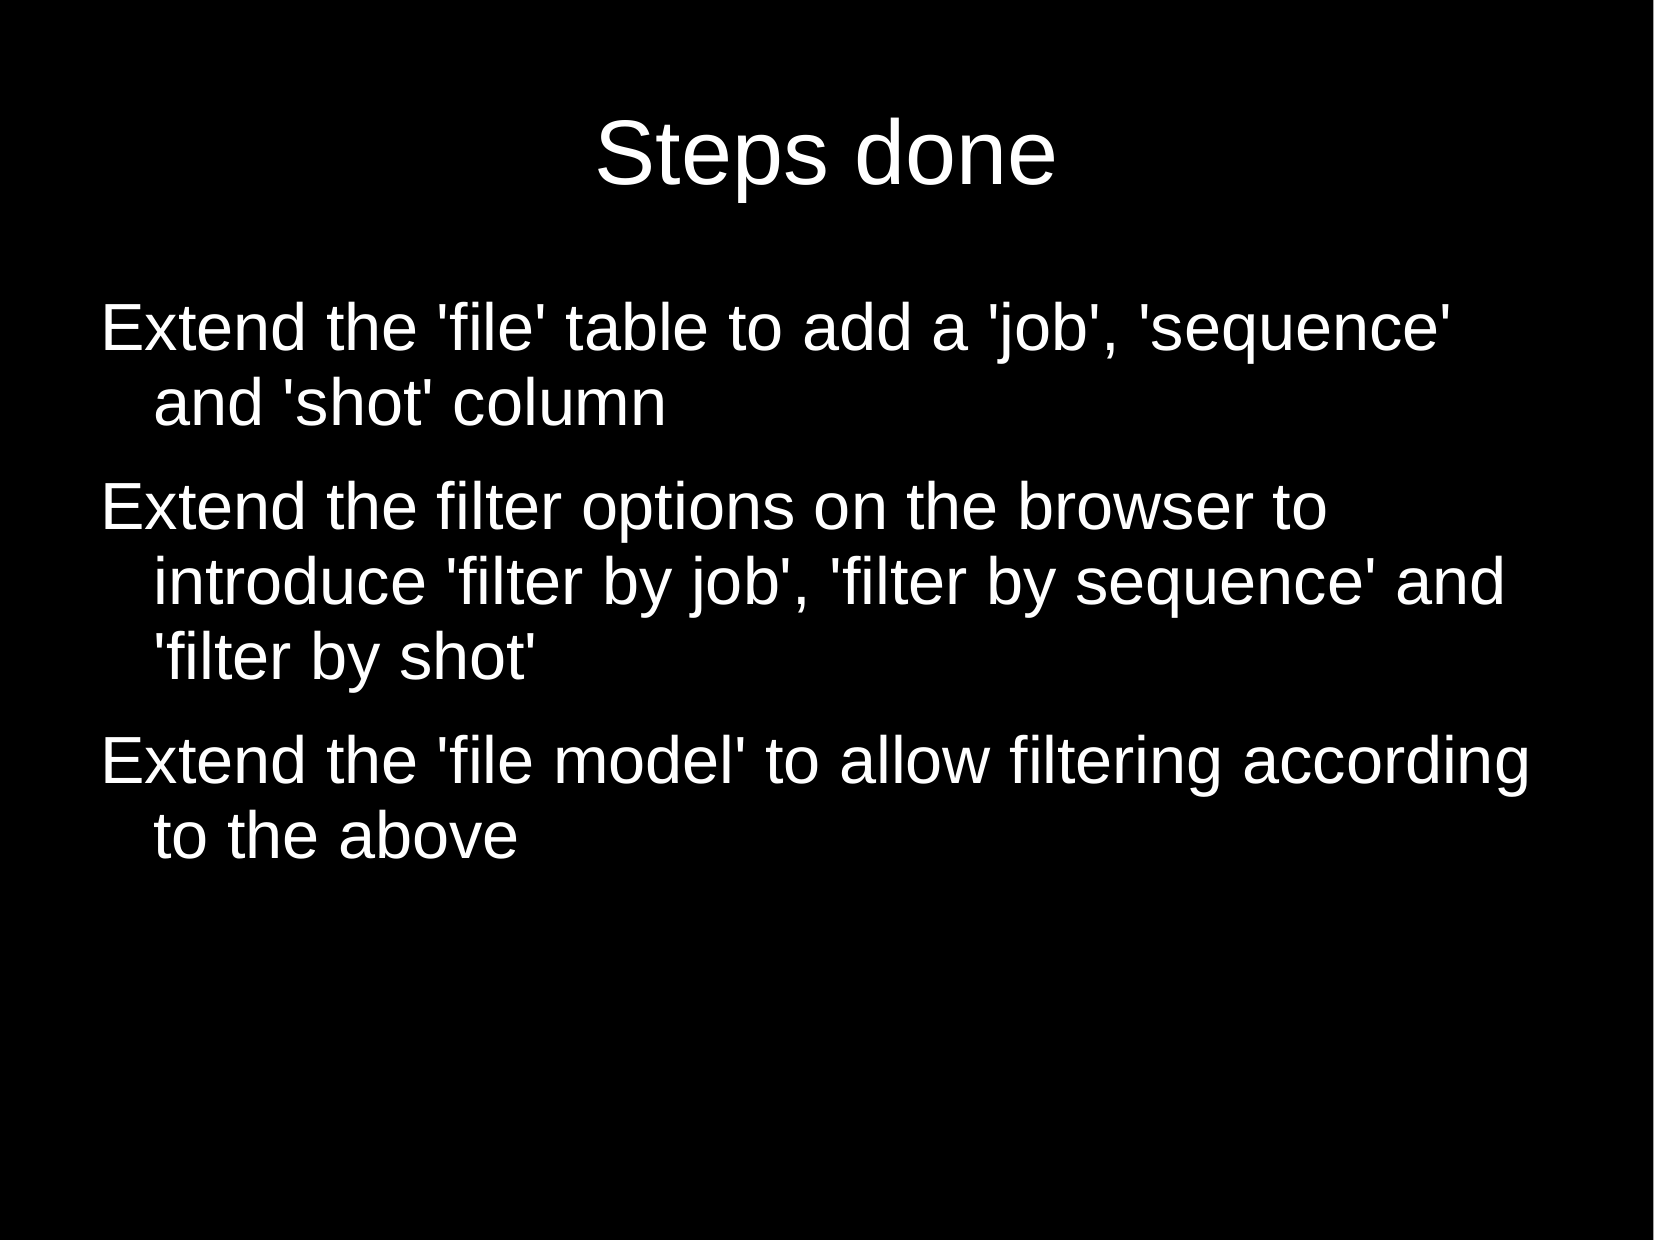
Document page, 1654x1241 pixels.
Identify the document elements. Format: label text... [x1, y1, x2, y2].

title Steps done [82, 49, 1571, 257]
list Extend the 'file' table to add a 'job', 'sequence' and 'shot' column Extend the filter options on the browser to introduce 'filter by job', 'filter by sequence' and 'filter by shot' Extend the 'file model' to allow filtering according to the above [82, 290, 1571, 1094]
